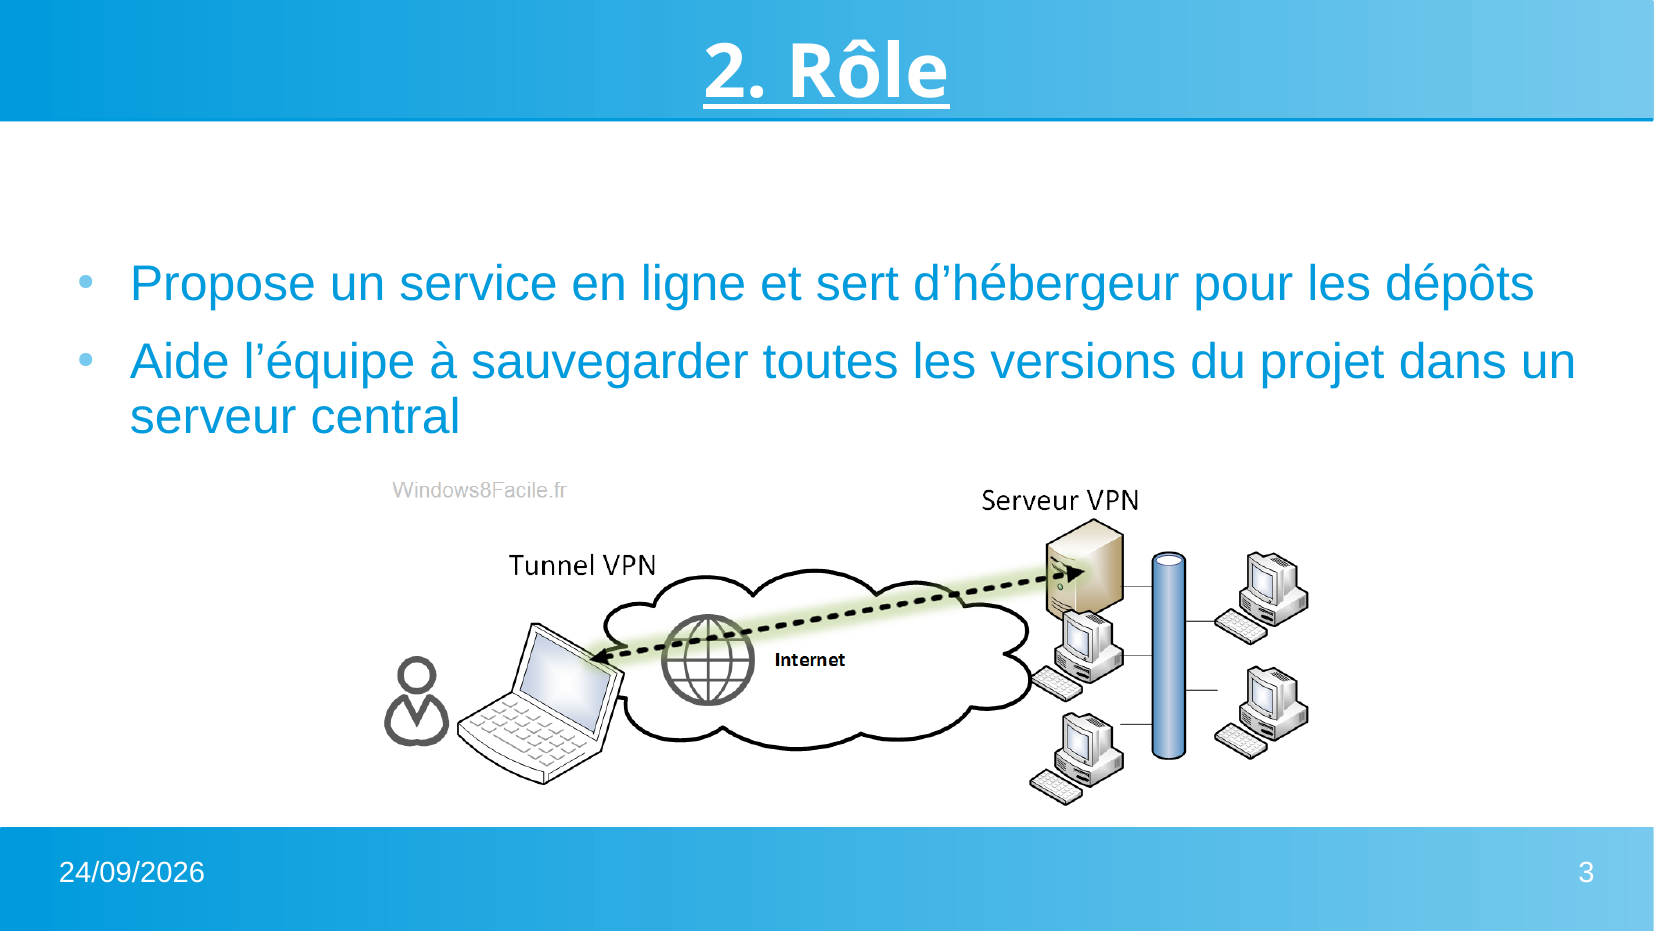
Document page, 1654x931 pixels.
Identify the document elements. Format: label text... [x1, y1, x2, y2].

picture [383, 472, 1316, 806]
title 2. Rôle [59, 2, 1595, 135]
list Propose un service en ligne et sert d’hébergeur pour les dépôts Aide l’équipe à sauvegarder toutes les versions du projet dans un serveur central [59, 177, 1595, 768]
